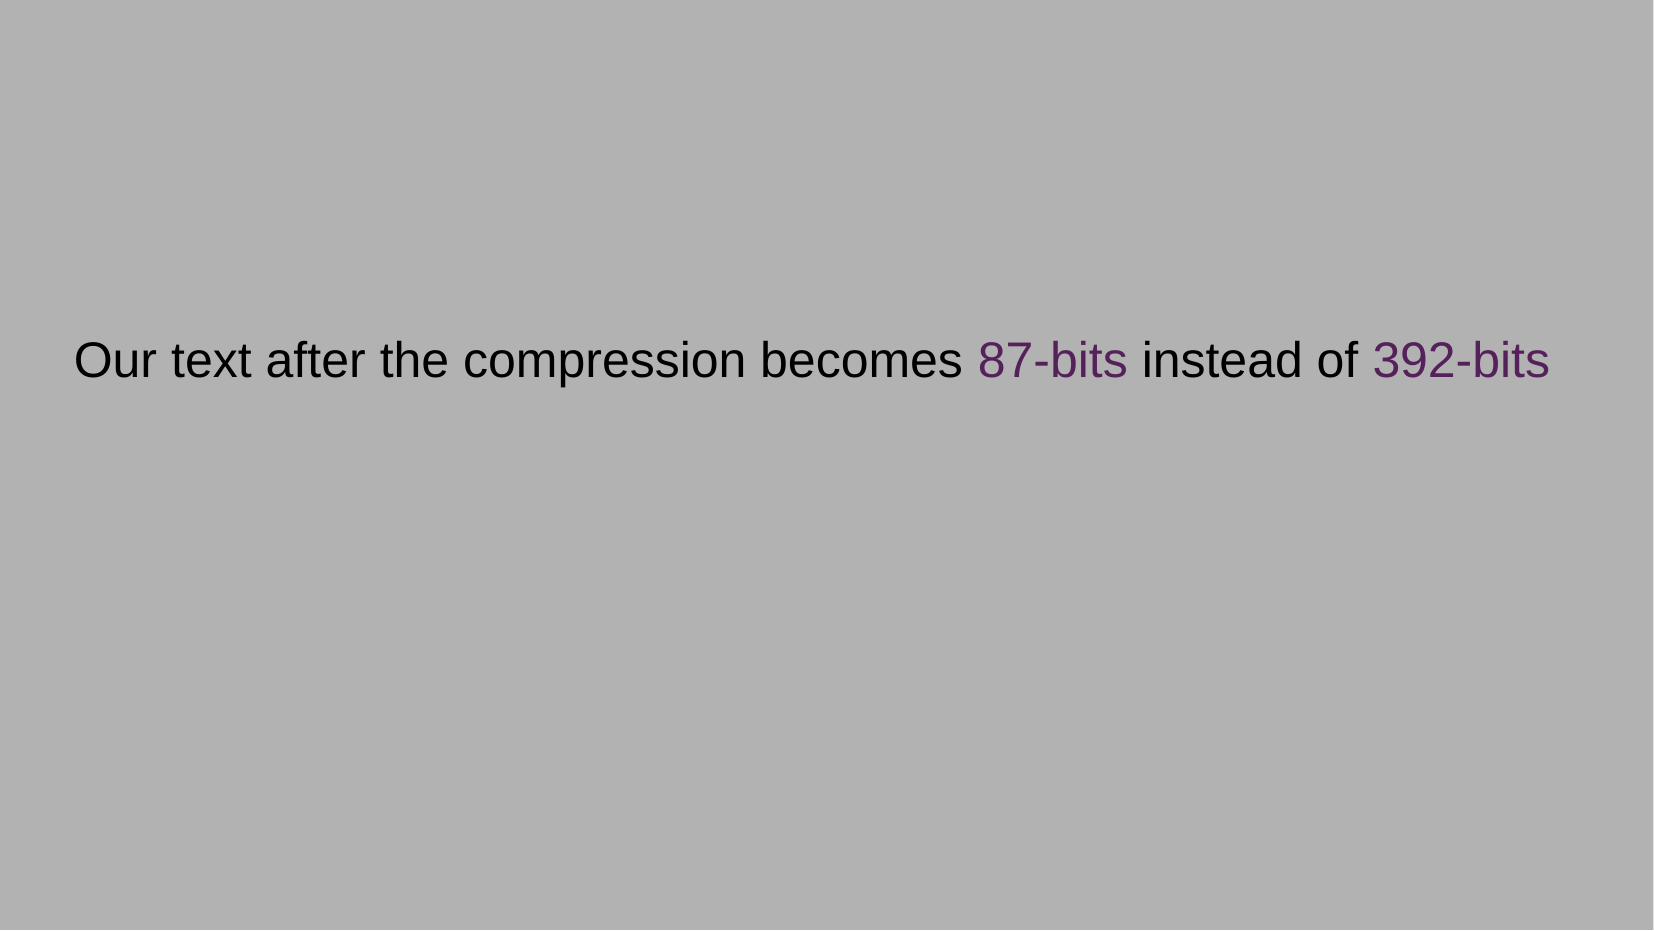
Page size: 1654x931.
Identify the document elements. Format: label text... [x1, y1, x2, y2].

text_box Our text after the compression becomes 87-bits instead of 392-bits [59, 324, 1625, 621]
